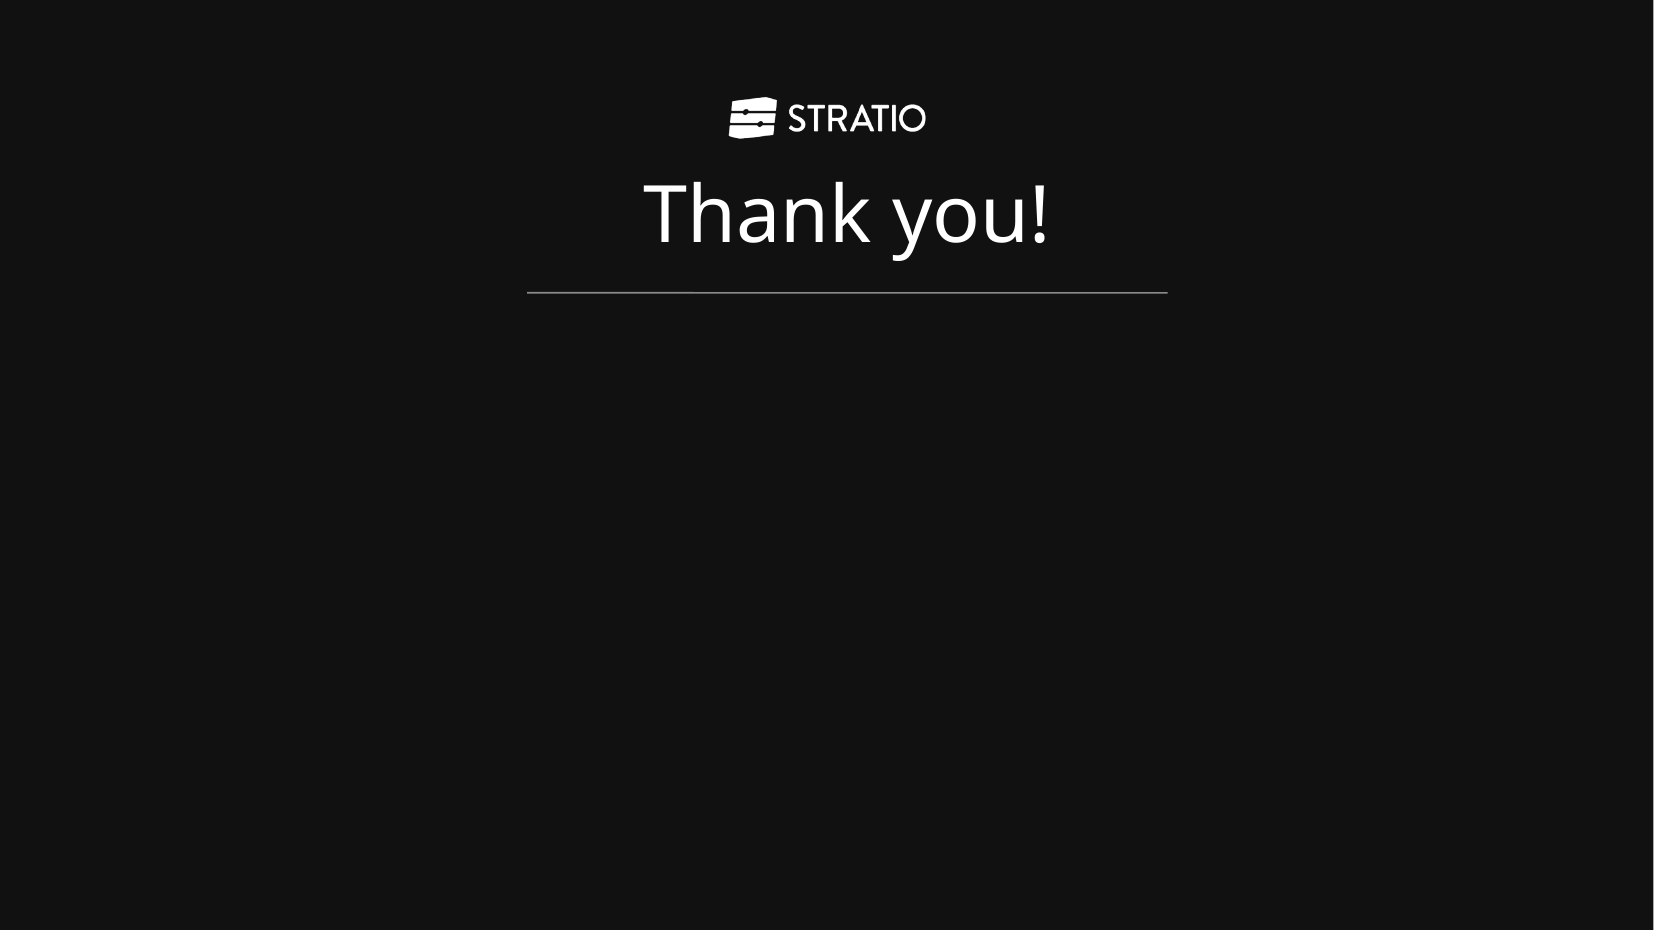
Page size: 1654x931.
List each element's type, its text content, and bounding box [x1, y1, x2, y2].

picture [728, 96, 926, 139]
text_box Thank you! [512, 166, 1183, 255]
